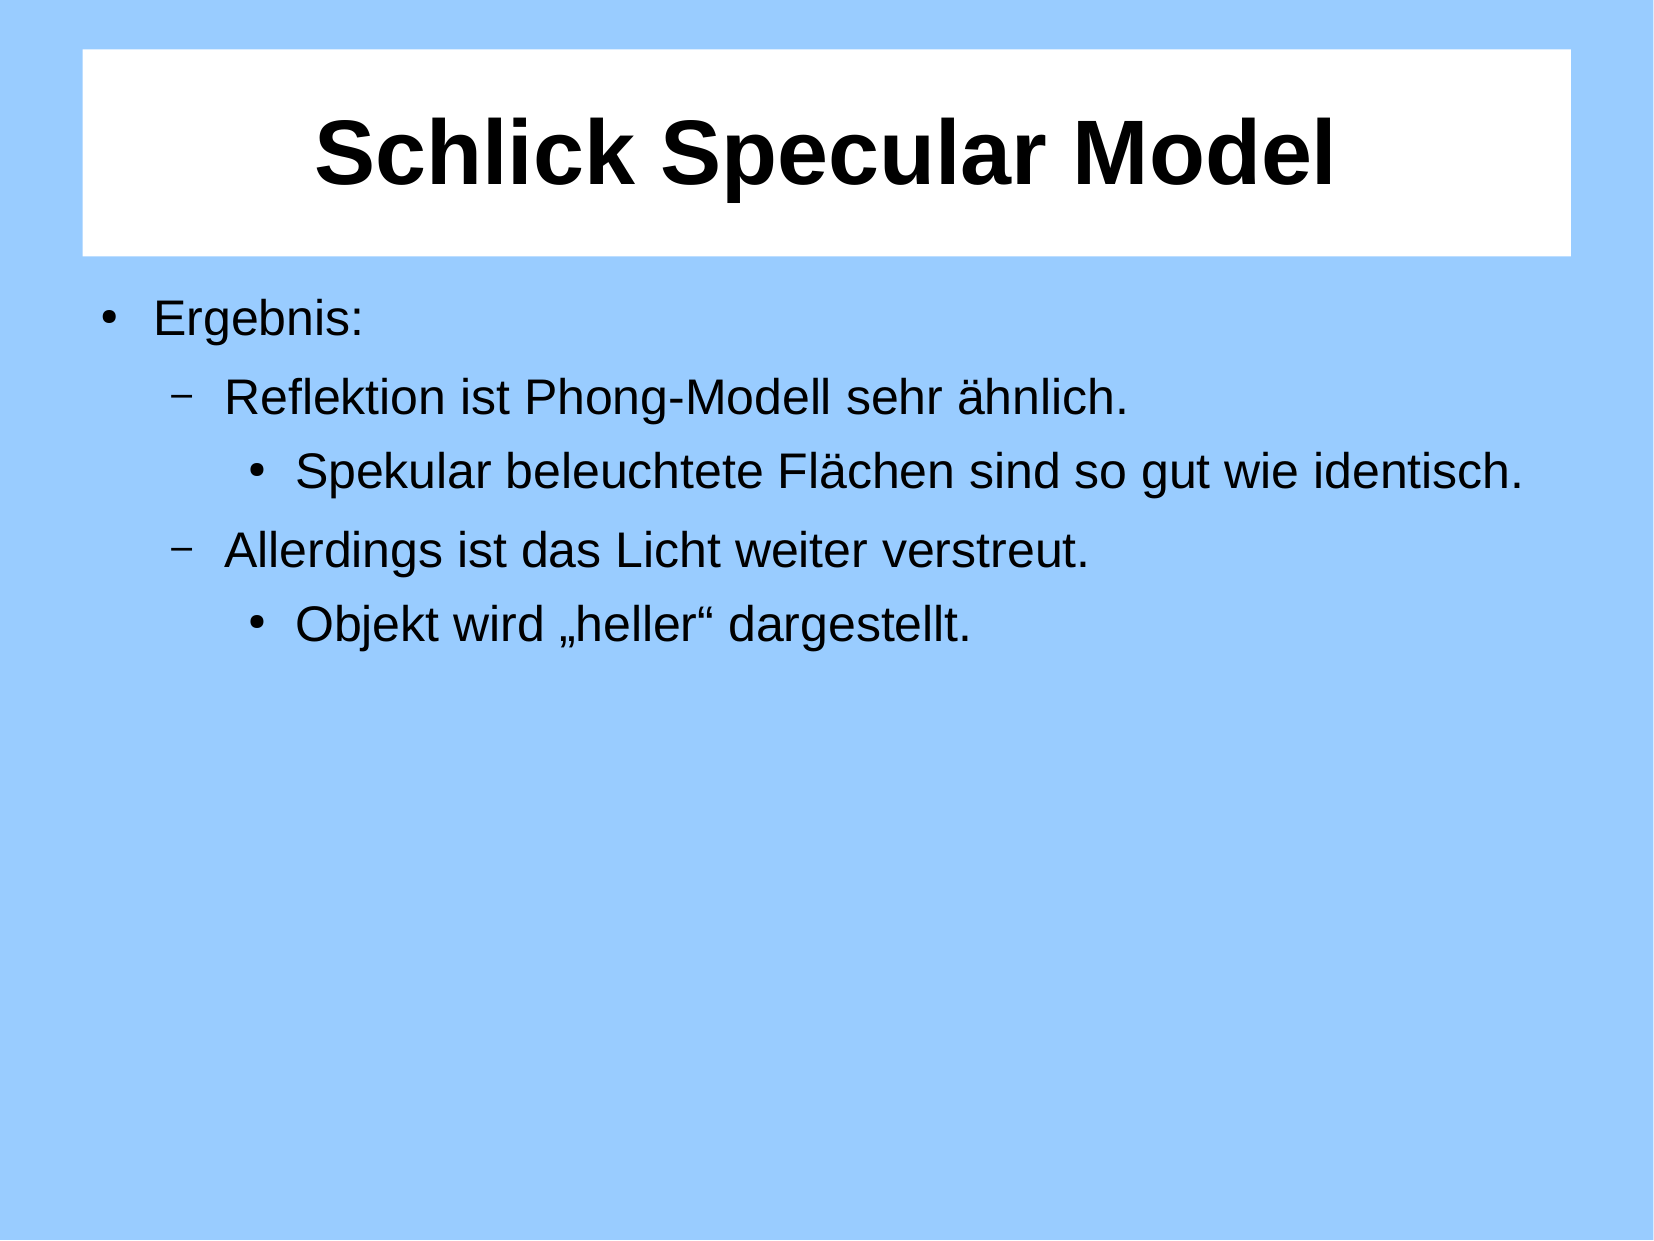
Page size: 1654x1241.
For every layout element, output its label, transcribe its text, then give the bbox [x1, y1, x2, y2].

list Ergebnis: Reflektion ist Phong-Modell sehr ähnlich. Spekular beleuchtete Flächen sind so gut wie identisch. Allerdings ist das Licht weiter verstreut. Objekt wird „heller“ dargestellt. [82, 290, 1571, 1170]
title Schlick Specular Model [82, 49, 1571, 257]
